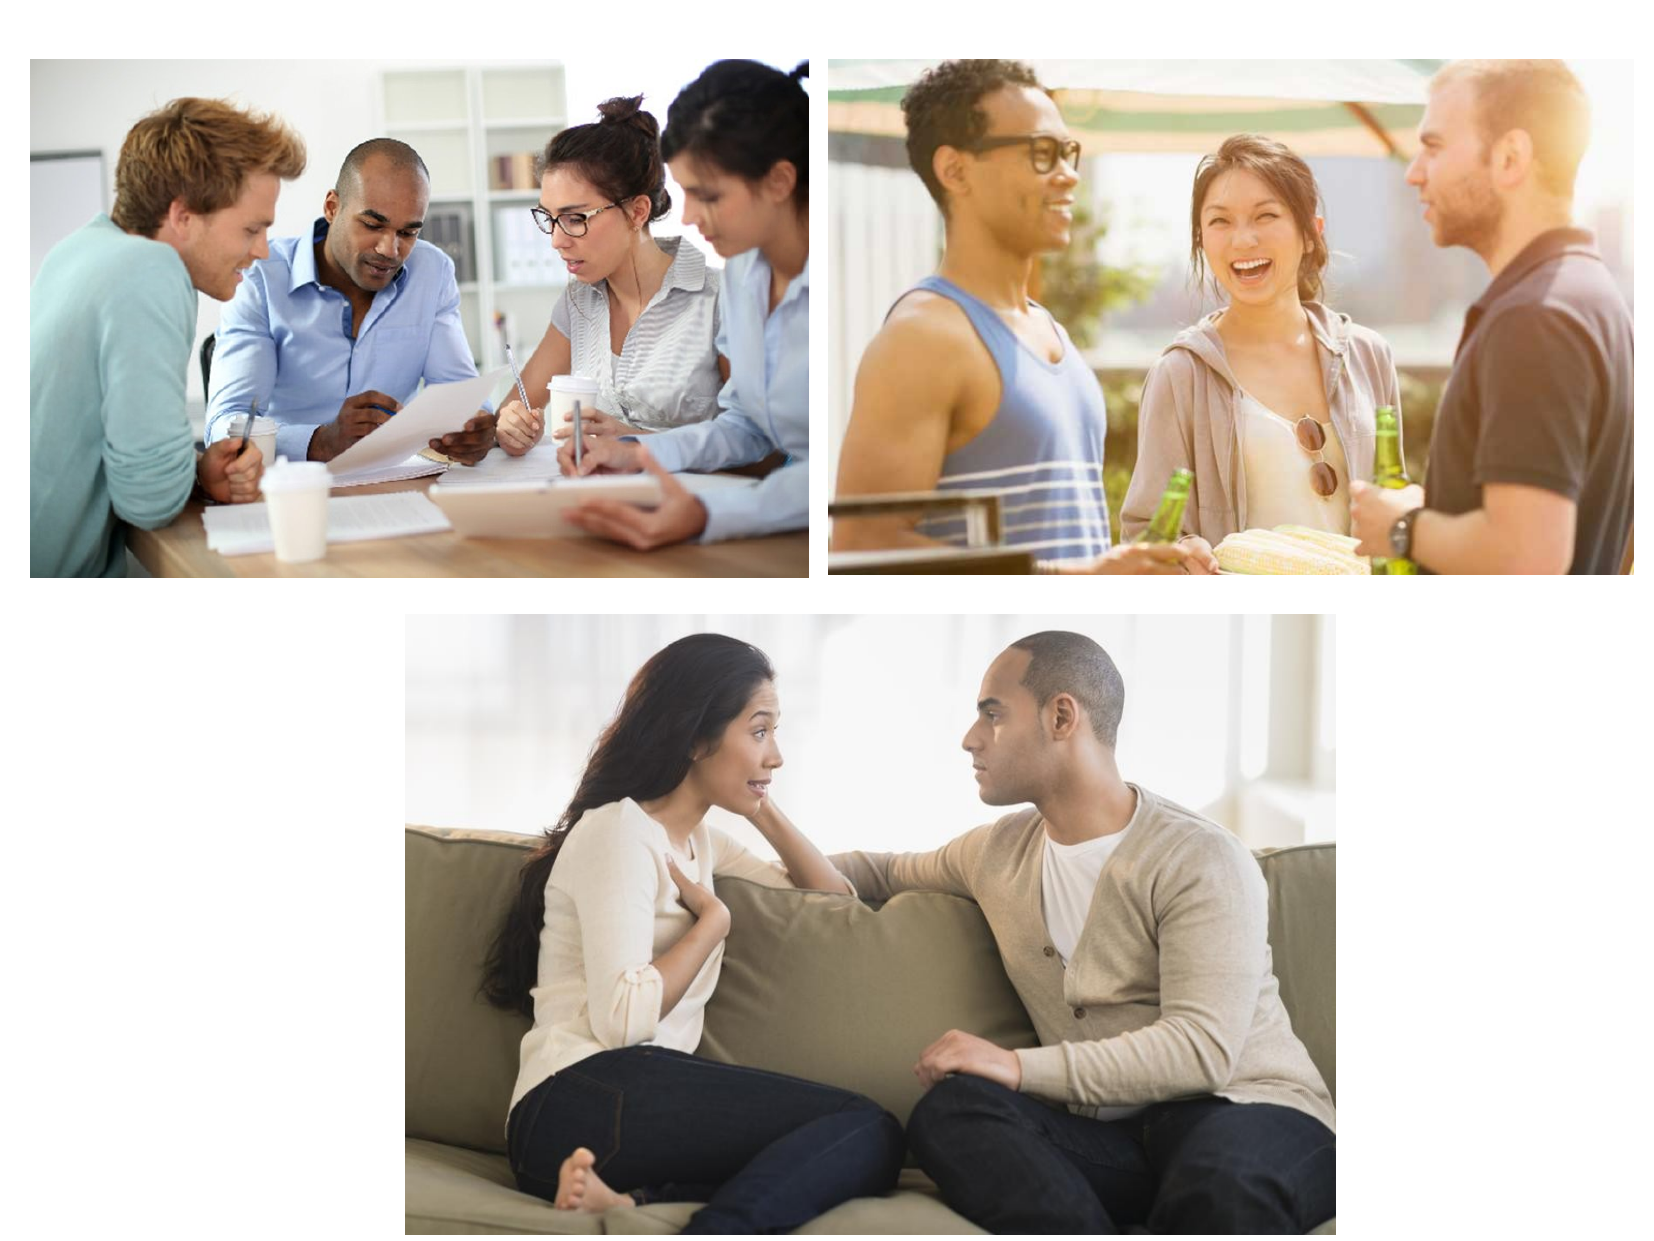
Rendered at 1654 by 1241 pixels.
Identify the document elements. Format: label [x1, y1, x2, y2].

picture [30, 59, 809, 578]
picture [828, 59, 1634, 576]
picture [405, 614, 1336, 1235]
